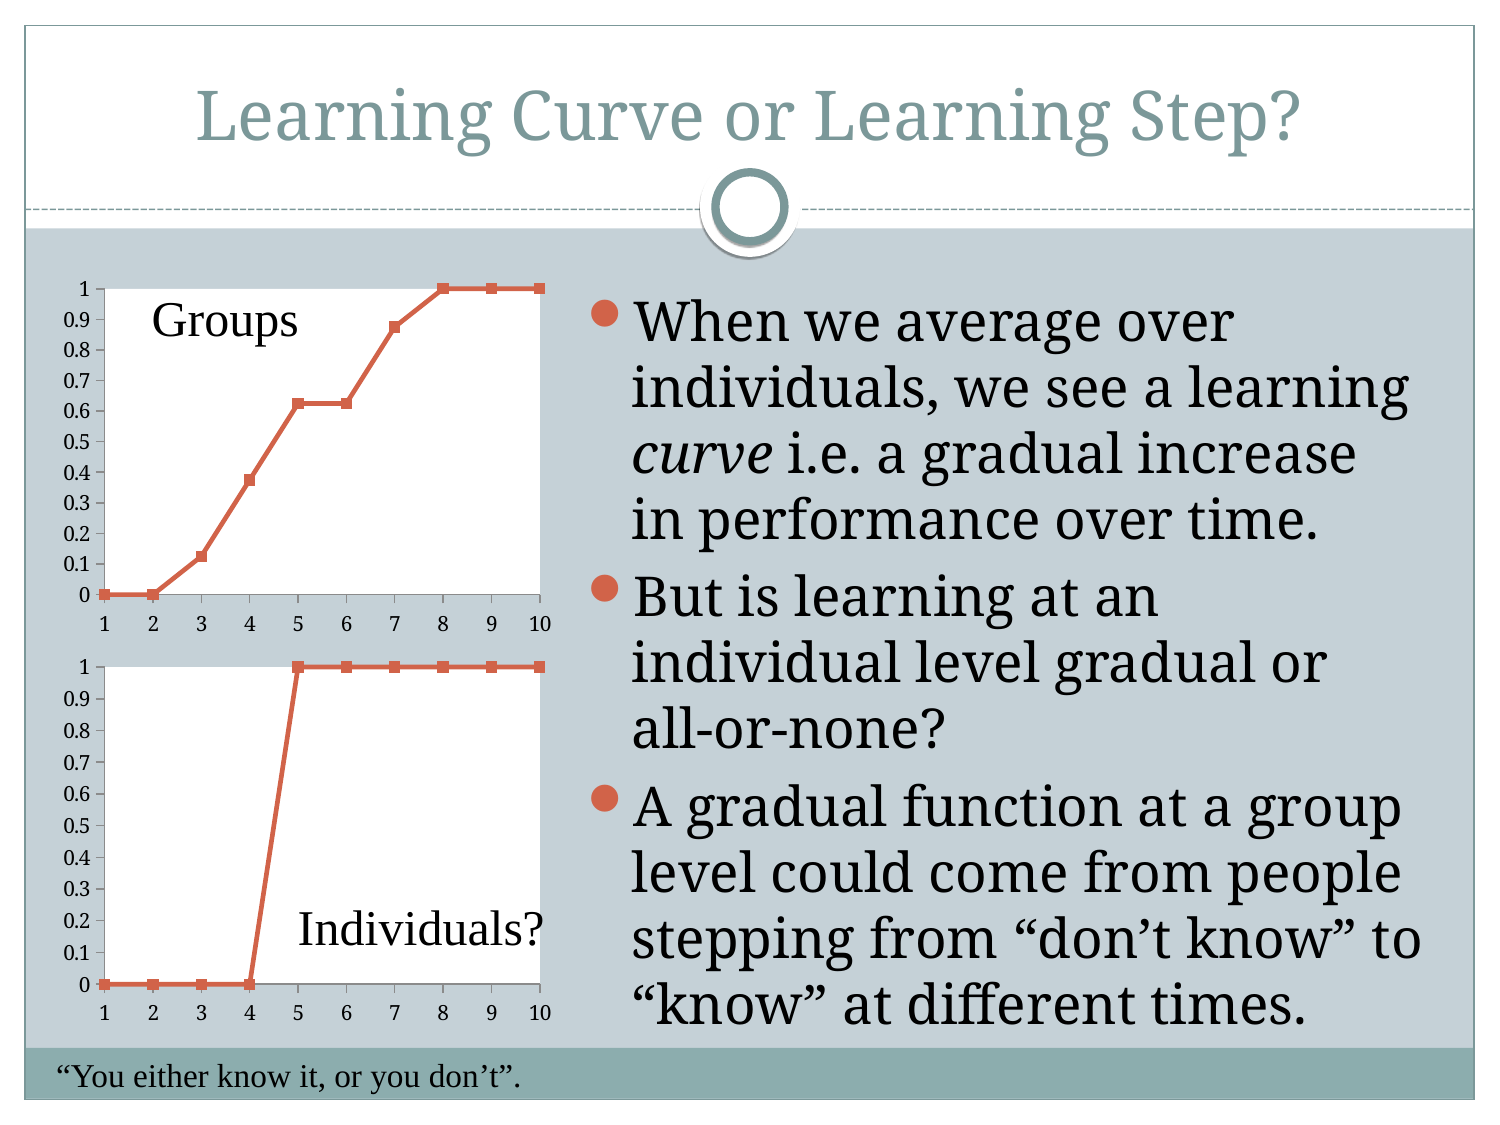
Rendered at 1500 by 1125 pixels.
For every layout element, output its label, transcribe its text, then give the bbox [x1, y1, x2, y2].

chart [53, 267, 561, 1035]
list When we average over individuals, we see a learning curve i.e. a gradual increase in performance over time. But is learning at an individual level gradual or all-or-none? A gradual function at a group level could come from people stepping from “don’t know” to “know” at different times. [572, 278, 1439, 1046]
title Learning Curve or Learning Step? [49, 37, 1450, 162]
text_box Groups [136, 278, 314, 354]
text_box “You either know it, or you don’t”. [41, 1046, 1483, 1102]
